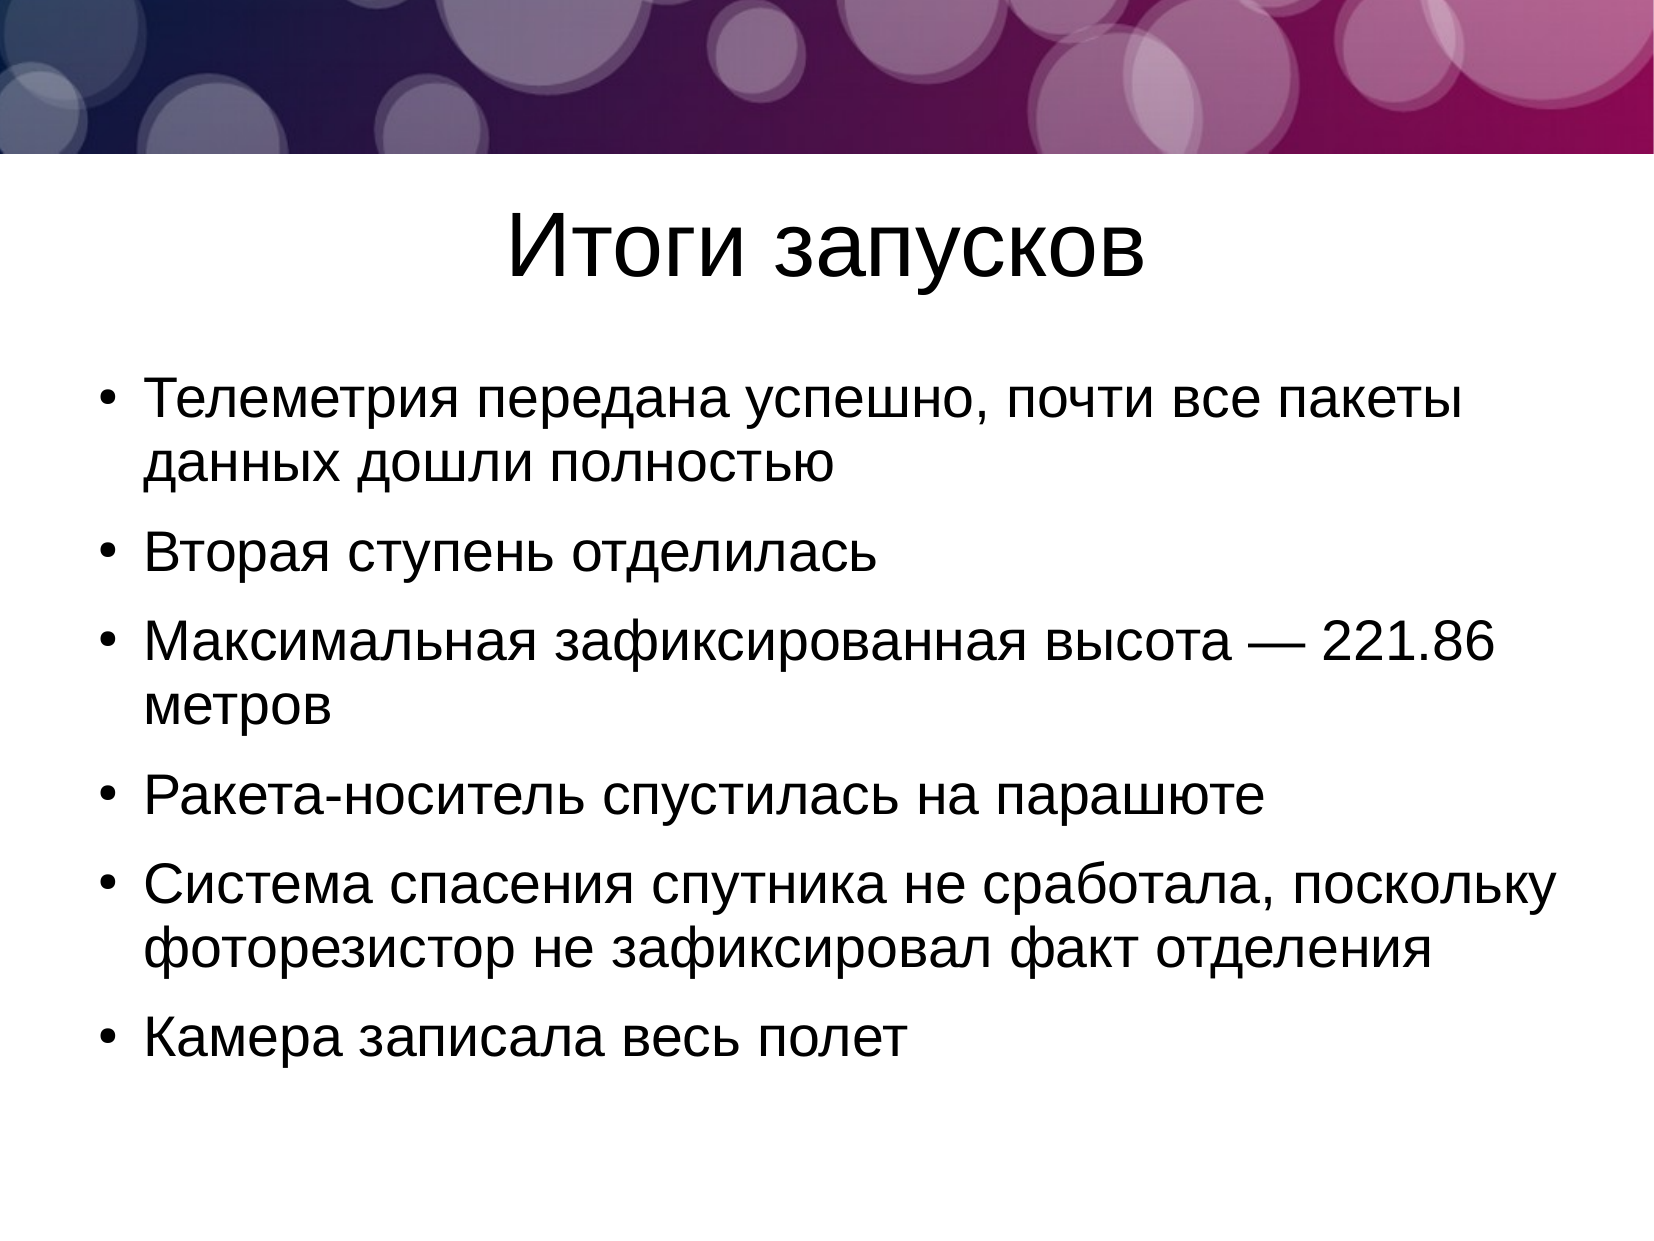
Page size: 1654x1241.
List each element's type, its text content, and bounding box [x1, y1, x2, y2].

title Итоги запусков [82, 159, 1571, 331]
picture [0, 0, 1654, 154]
list Телеметрия передана успешно, почти все пакеты данных дошли полностью Вторая ступень отделилась Максимальная зафиксированная высота — 221.86 метров Ракета-носитель спустилась на парашюте Система спасения спутника не сработала, поскольку фоторезистор не зафиксировал факт отделения Камера записала весь полет [82, 366, 1571, 1087]
